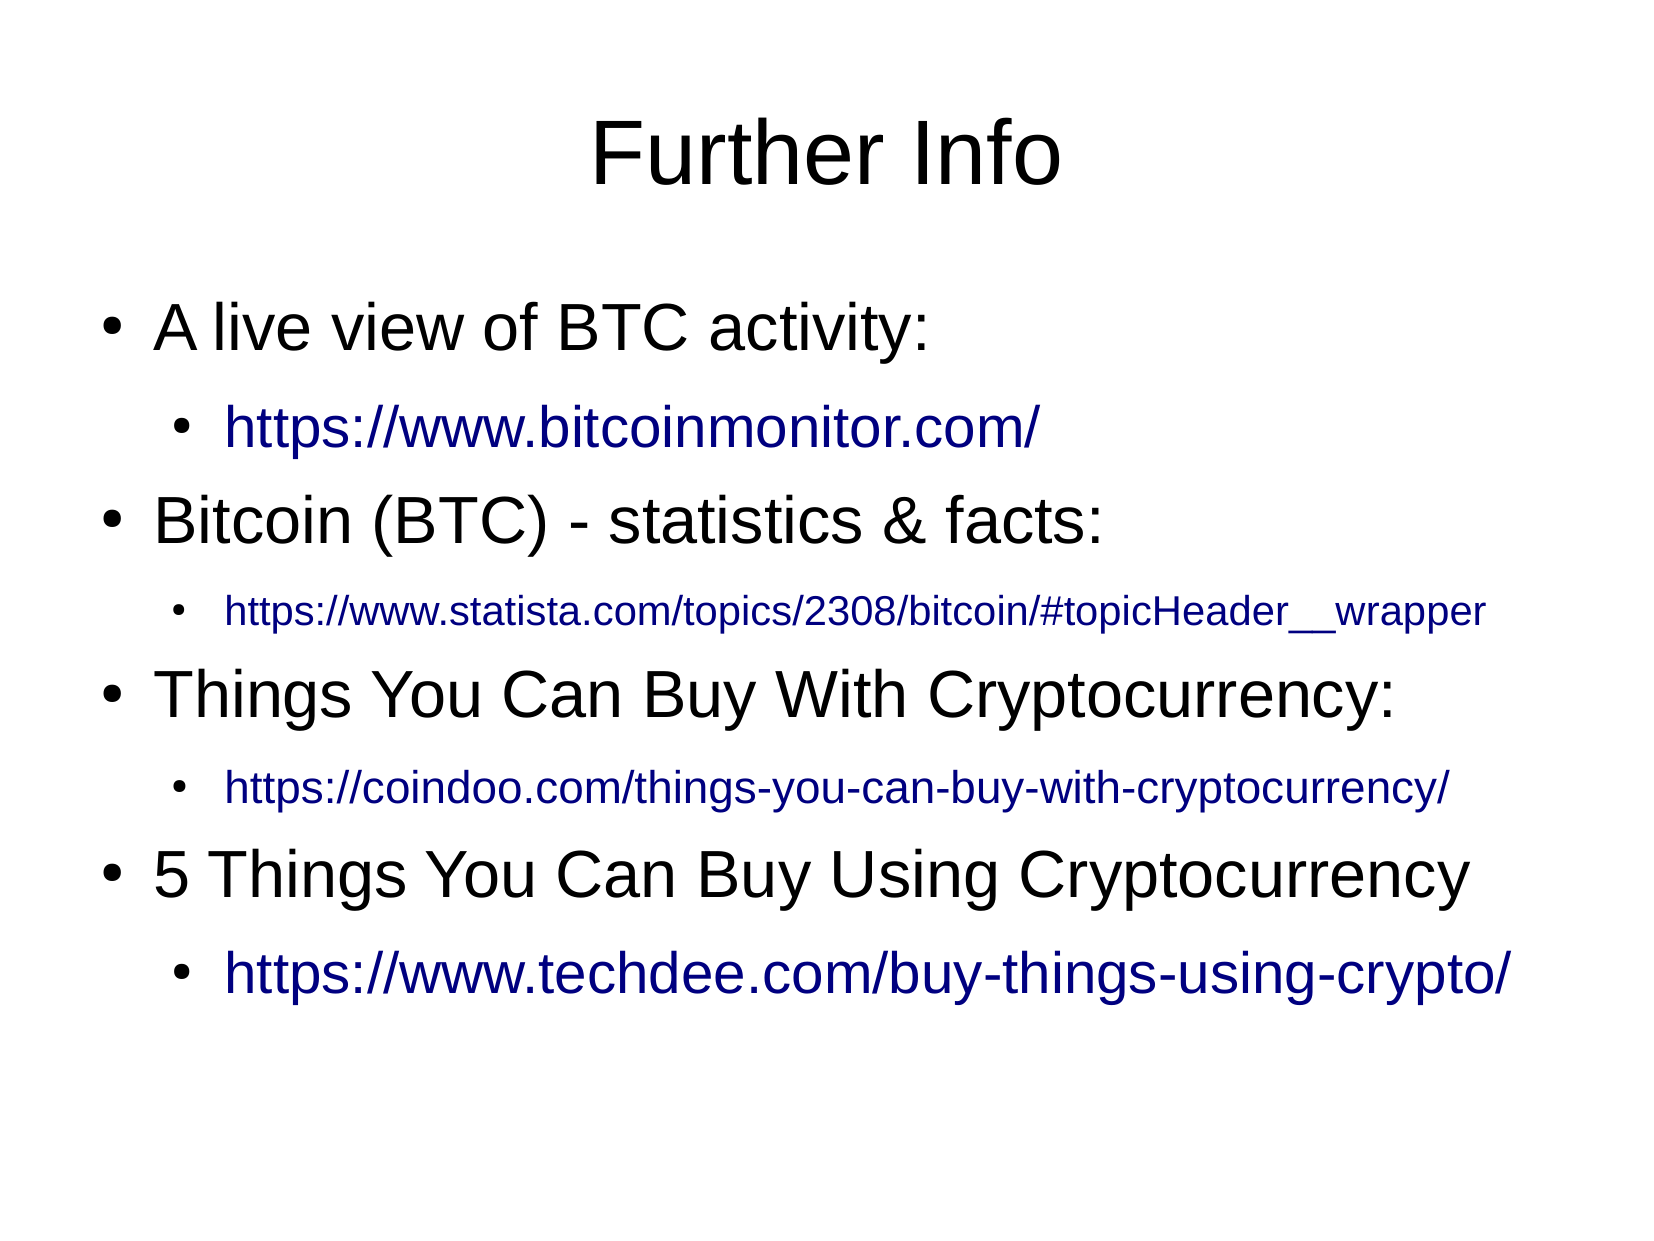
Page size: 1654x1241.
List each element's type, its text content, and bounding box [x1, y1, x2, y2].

list A live view of BTC activity: https://www.bitcoinmonitor.com/ Bitcoin (BTC) - statistics & facts: https://www.statista.com/topics/2308/bitcoin/#topicHeader__wrapper Things You Can Buy With Cryptocurrency: https://coindoo.com/things-you-can-buy-with-cryptocurrency/ 5 Things You Can Buy Using Cryptocurrency https://www.techdee.com/buy-things-using-crypto/ [82, 290, 1571, 1010]
title Further Info [82, 49, 1571, 257]
